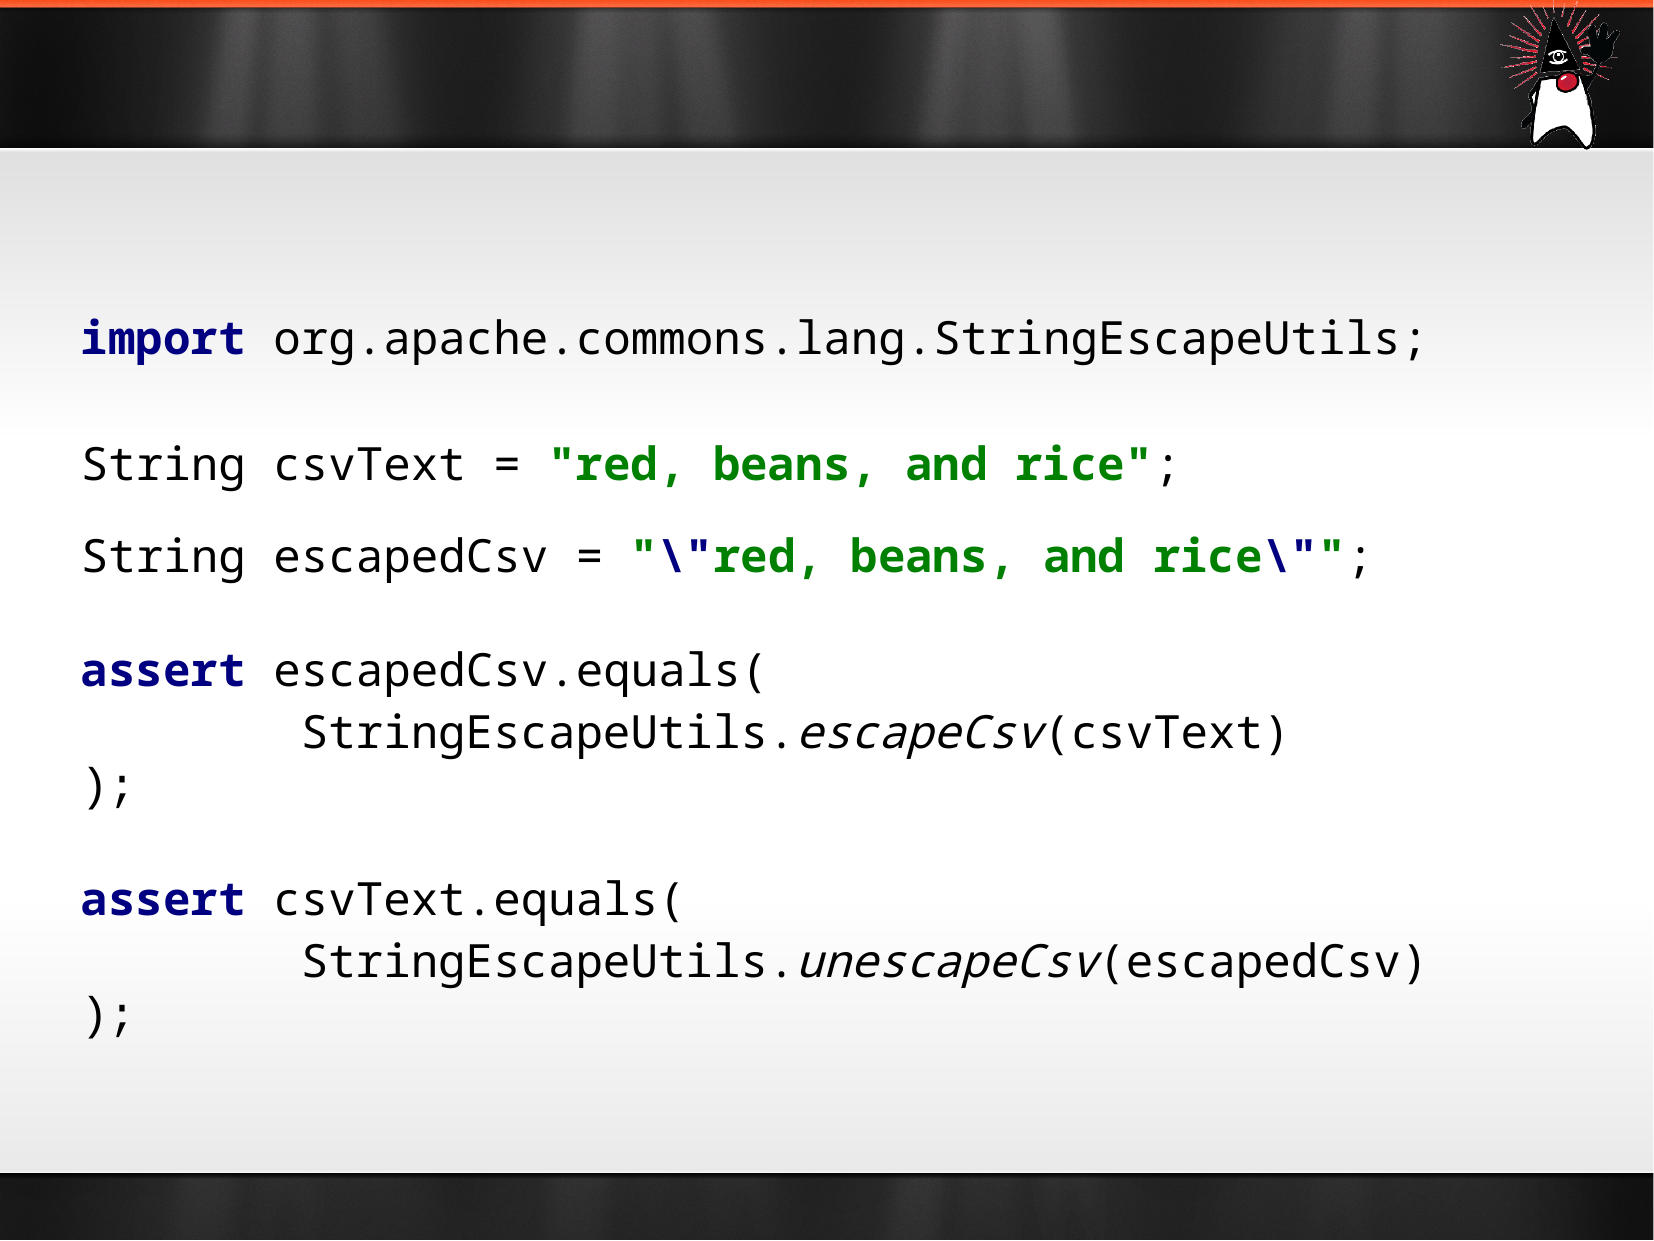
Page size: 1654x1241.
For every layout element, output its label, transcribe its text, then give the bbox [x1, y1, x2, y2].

picture [0, 0, 1654, 1240]
subtitle import org.apache.commons.lang.StringEscapeUtils; String csvText = "red, beans, and rice"; String escapedCsv = "\"red, beans, and rice\""; assert escapedCsv.equals( StringEscapeUtils.escapeCsv(csvText) ); assert csvText.equals( StringEscapeUtils.unescapeCsv(escapedCsv) ); [80, 305, 1654, 1125]
